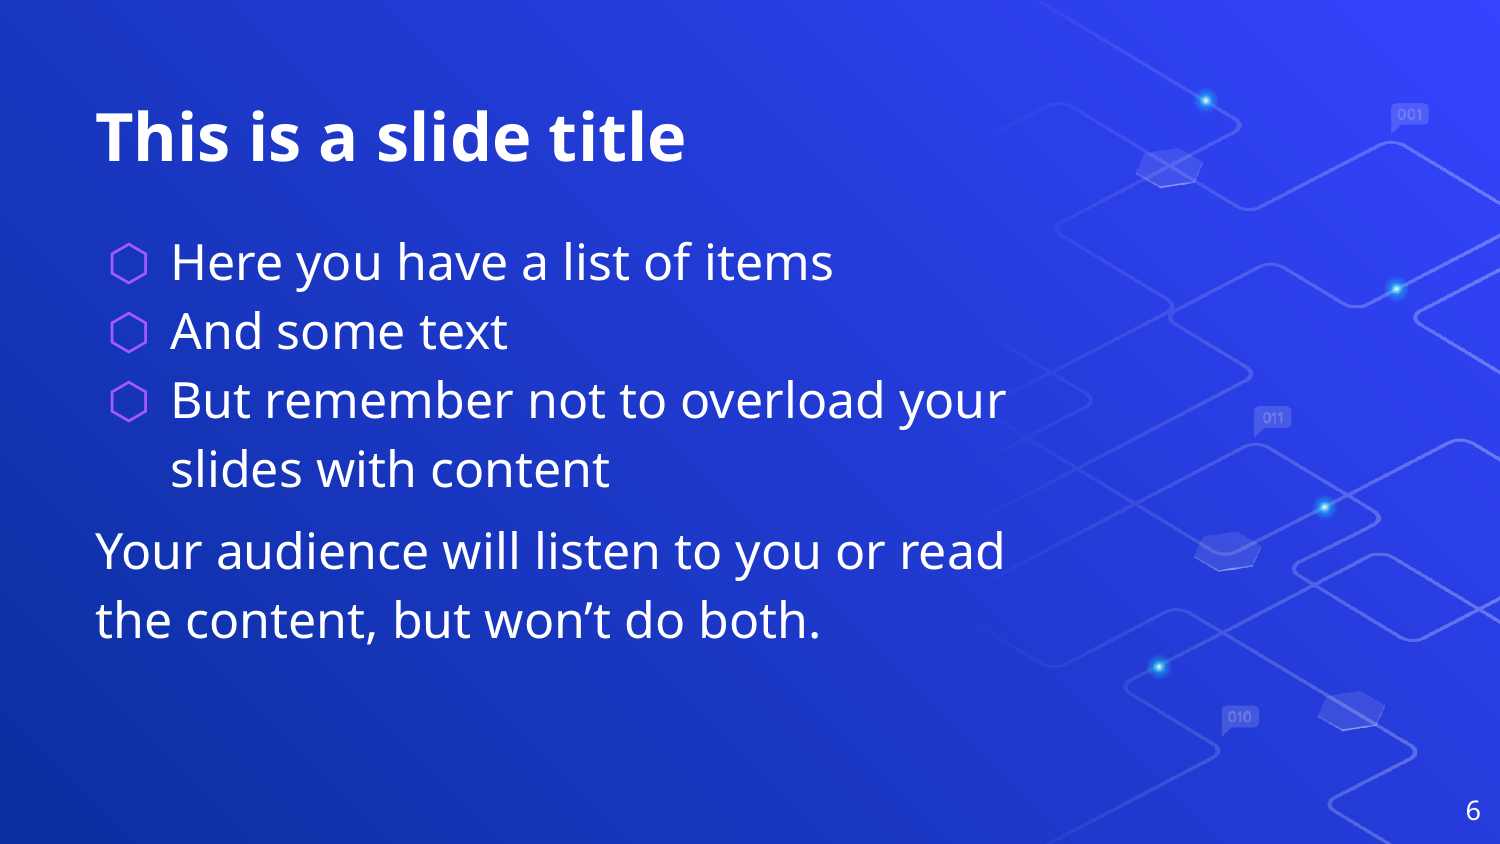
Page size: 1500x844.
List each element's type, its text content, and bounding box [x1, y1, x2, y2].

list Here you have a list of items And some text But remember not to overload your slides with content Your audience will listen to you or read the content, but won’t do both. [95, 221, 1082, 741]
picture [0, 0, 1500, 844]
title This is a slide title [95, 33, 1082, 175]
slide_number <number> [1391, 779, 1482, 844]
